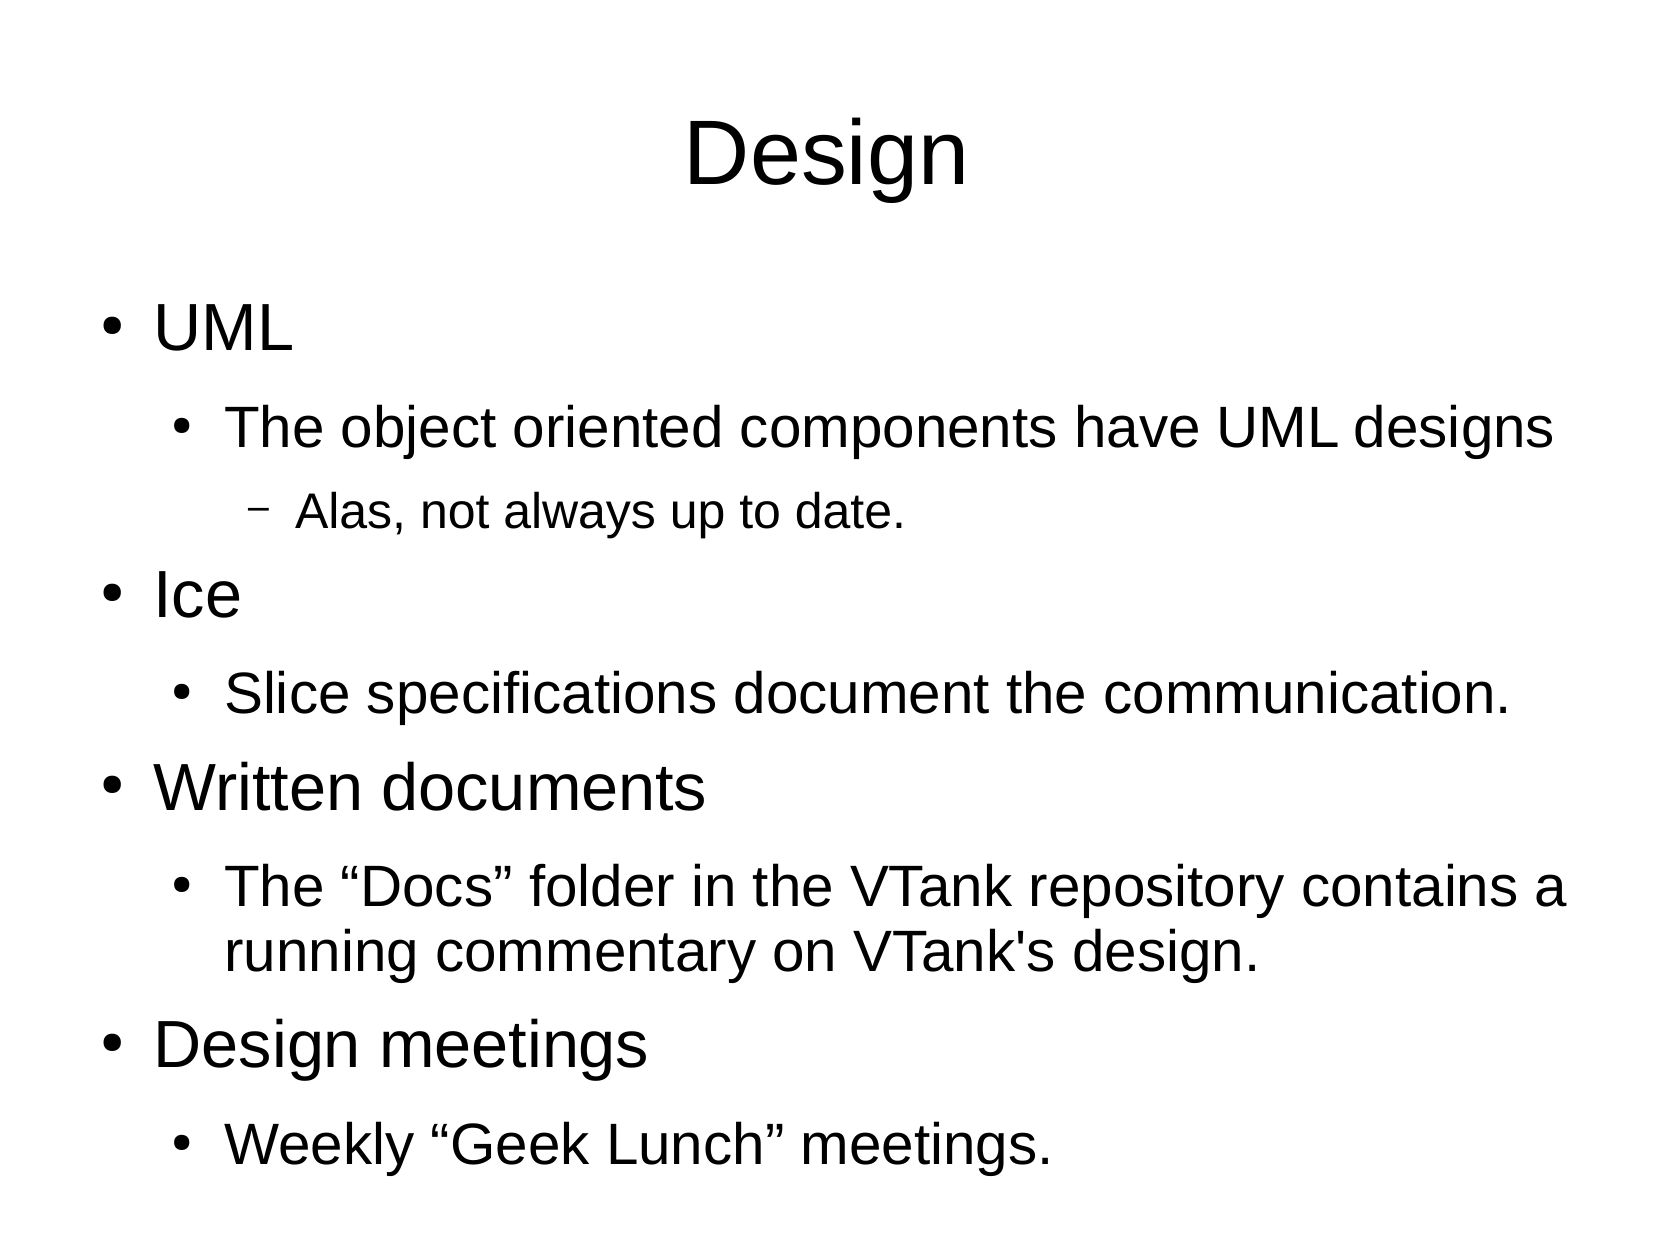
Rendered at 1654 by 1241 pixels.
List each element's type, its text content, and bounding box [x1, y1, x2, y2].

list UML The object oriented components have UML designs Alas, not always up to date. Ice Slice specifications document the communication. Written documents The “Docs” folder in the VTank repository contains a running commentary on VTank's design. Design meetings Weekly “Geek Lunch” meetings. [82, 290, 1571, 1174]
title Design [82, 56, 1571, 250]
